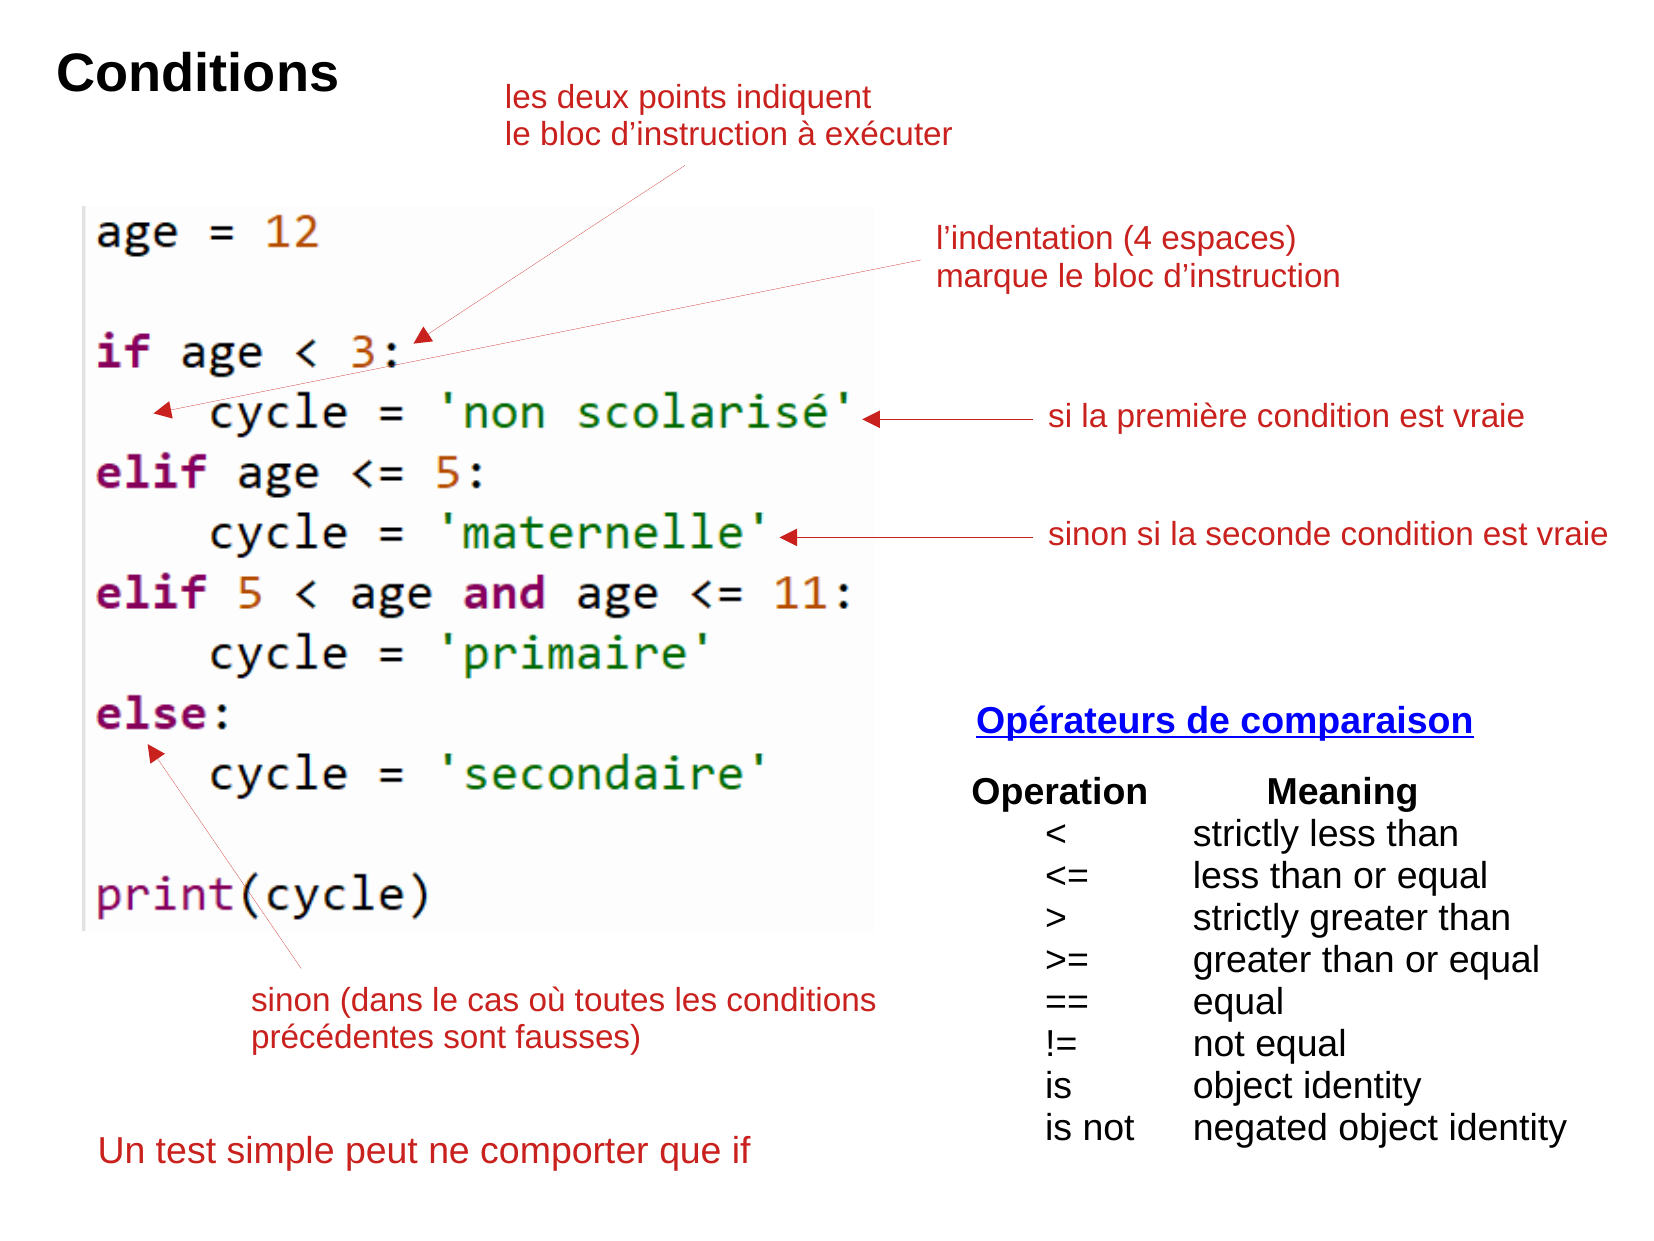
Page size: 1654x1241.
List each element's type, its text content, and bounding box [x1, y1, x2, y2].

text_box si la première condition est vraie [1033, 389, 1554, 442]
picture [82, 206, 875, 931]
text_box Opérateurs de comparaison [961, 692, 1489, 751]
text_box Un test simple peut ne comporter que if [82, 1122, 839, 1179]
text_box les deux points indiquent le bloc d’instruction à exécuter [490, 70, 975, 160]
text_box Operation Meaning < strictly less than <= less than or equal > strictly greater than >= greater than or equal == equal != not equal is object identity is not negated object identity [956, 763, 1583, 1158]
text_box sinon si la seconde condition est vraie [1033, 507, 1654, 560]
text_box sinon (dans le cas où toutes les conditions précédentes sont fausses) [236, 974, 945, 1063]
text_box l’indentation (4 espaces) marque le bloc d’instruction [921, 212, 1406, 302]
text_box Conditions [41, 35, 355, 111]
